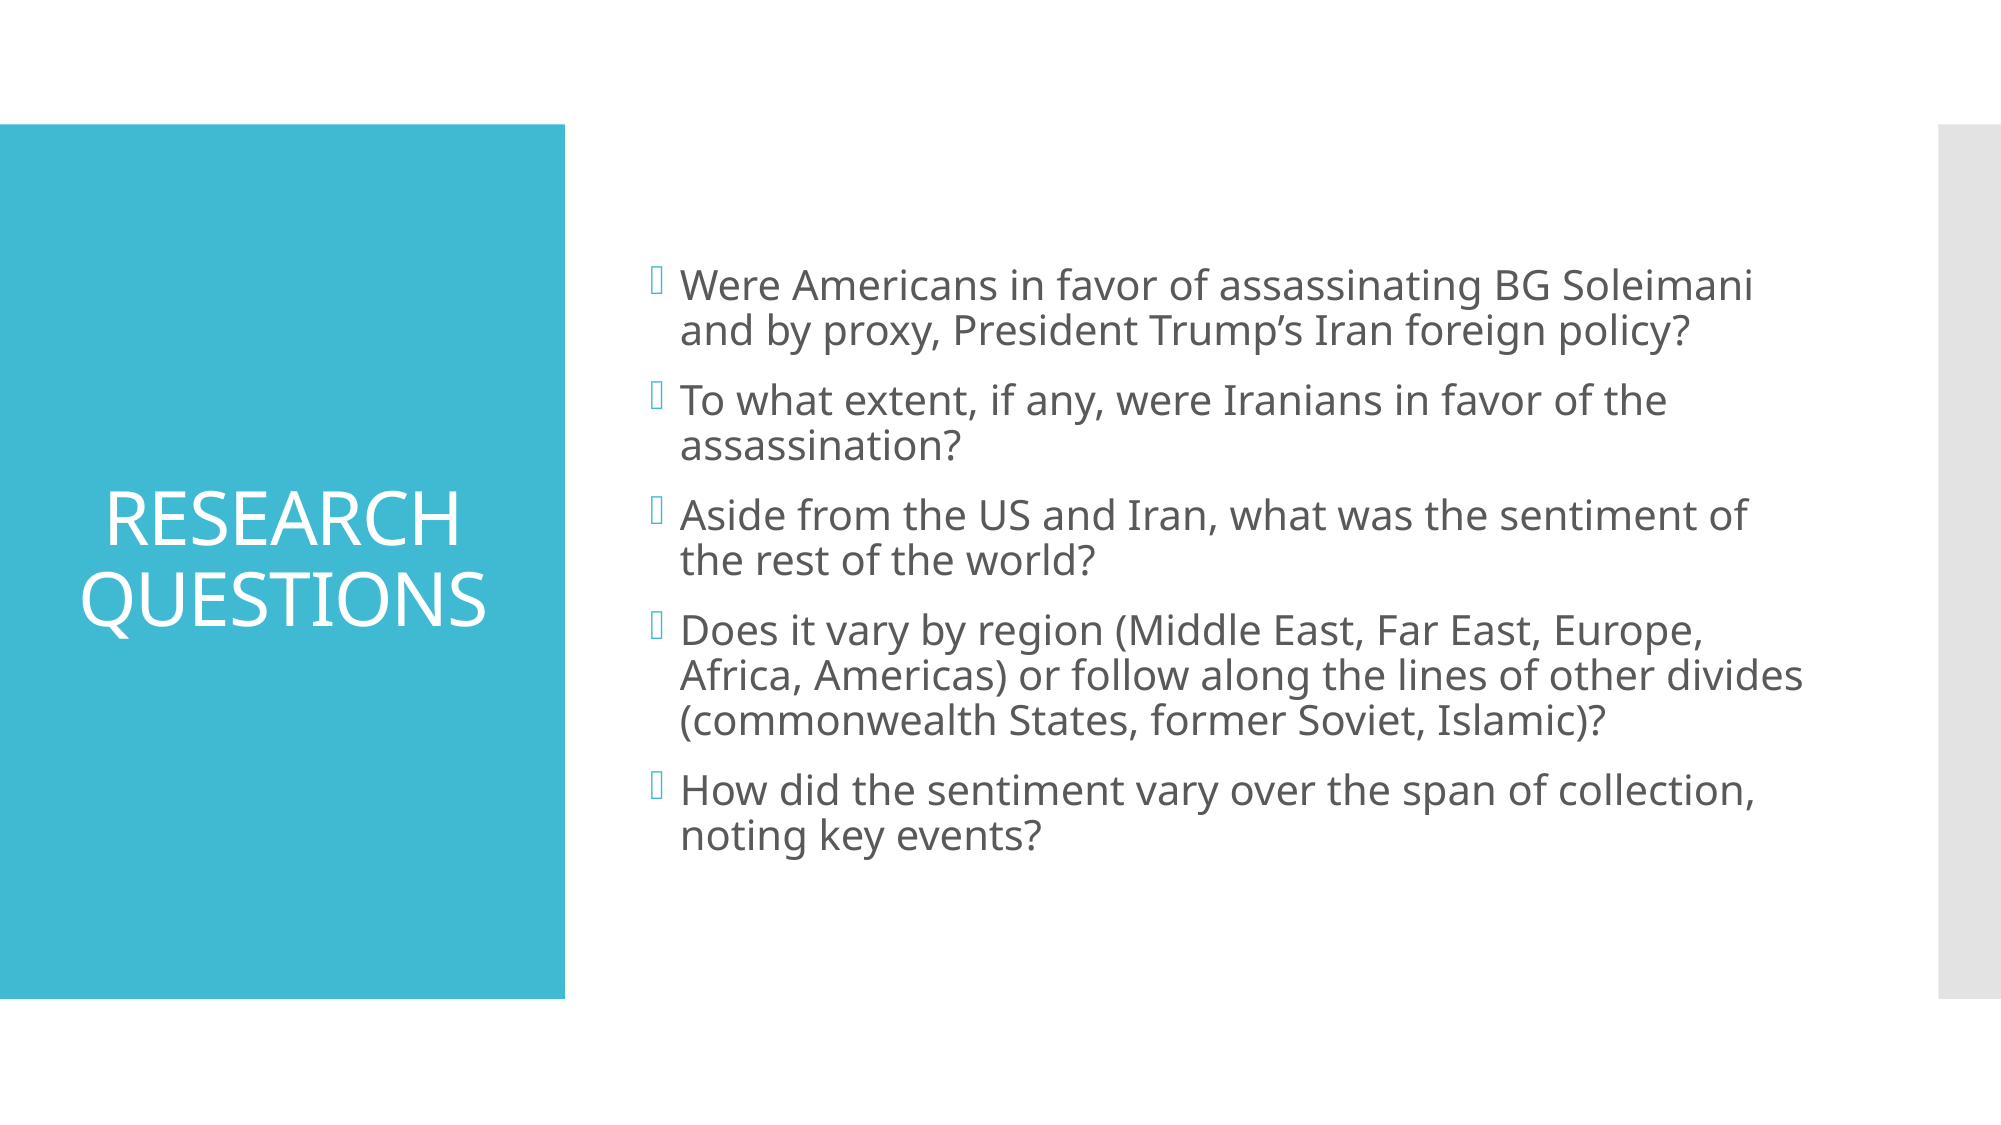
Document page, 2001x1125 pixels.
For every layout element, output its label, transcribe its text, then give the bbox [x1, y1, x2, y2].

list Were Americans in favor of assassinating BG Soleimani and by proxy, President Trump’s Iran foreign policy? To what extent, if any, were Iranians in favor of the assassination? Aside from the US and Iran, what was the sentiment of the rest of the world? Does it vary by region (Middle East, Far East, Europe, Africa, Americas) or follow along the lines of other divides (commonwealth States, former Soviet, Islamic)? How did the sentiment vary over the span of collection, noting key events? [634, 141, 1835, 982]
title Research Questions [41, 184, 525, 940]
